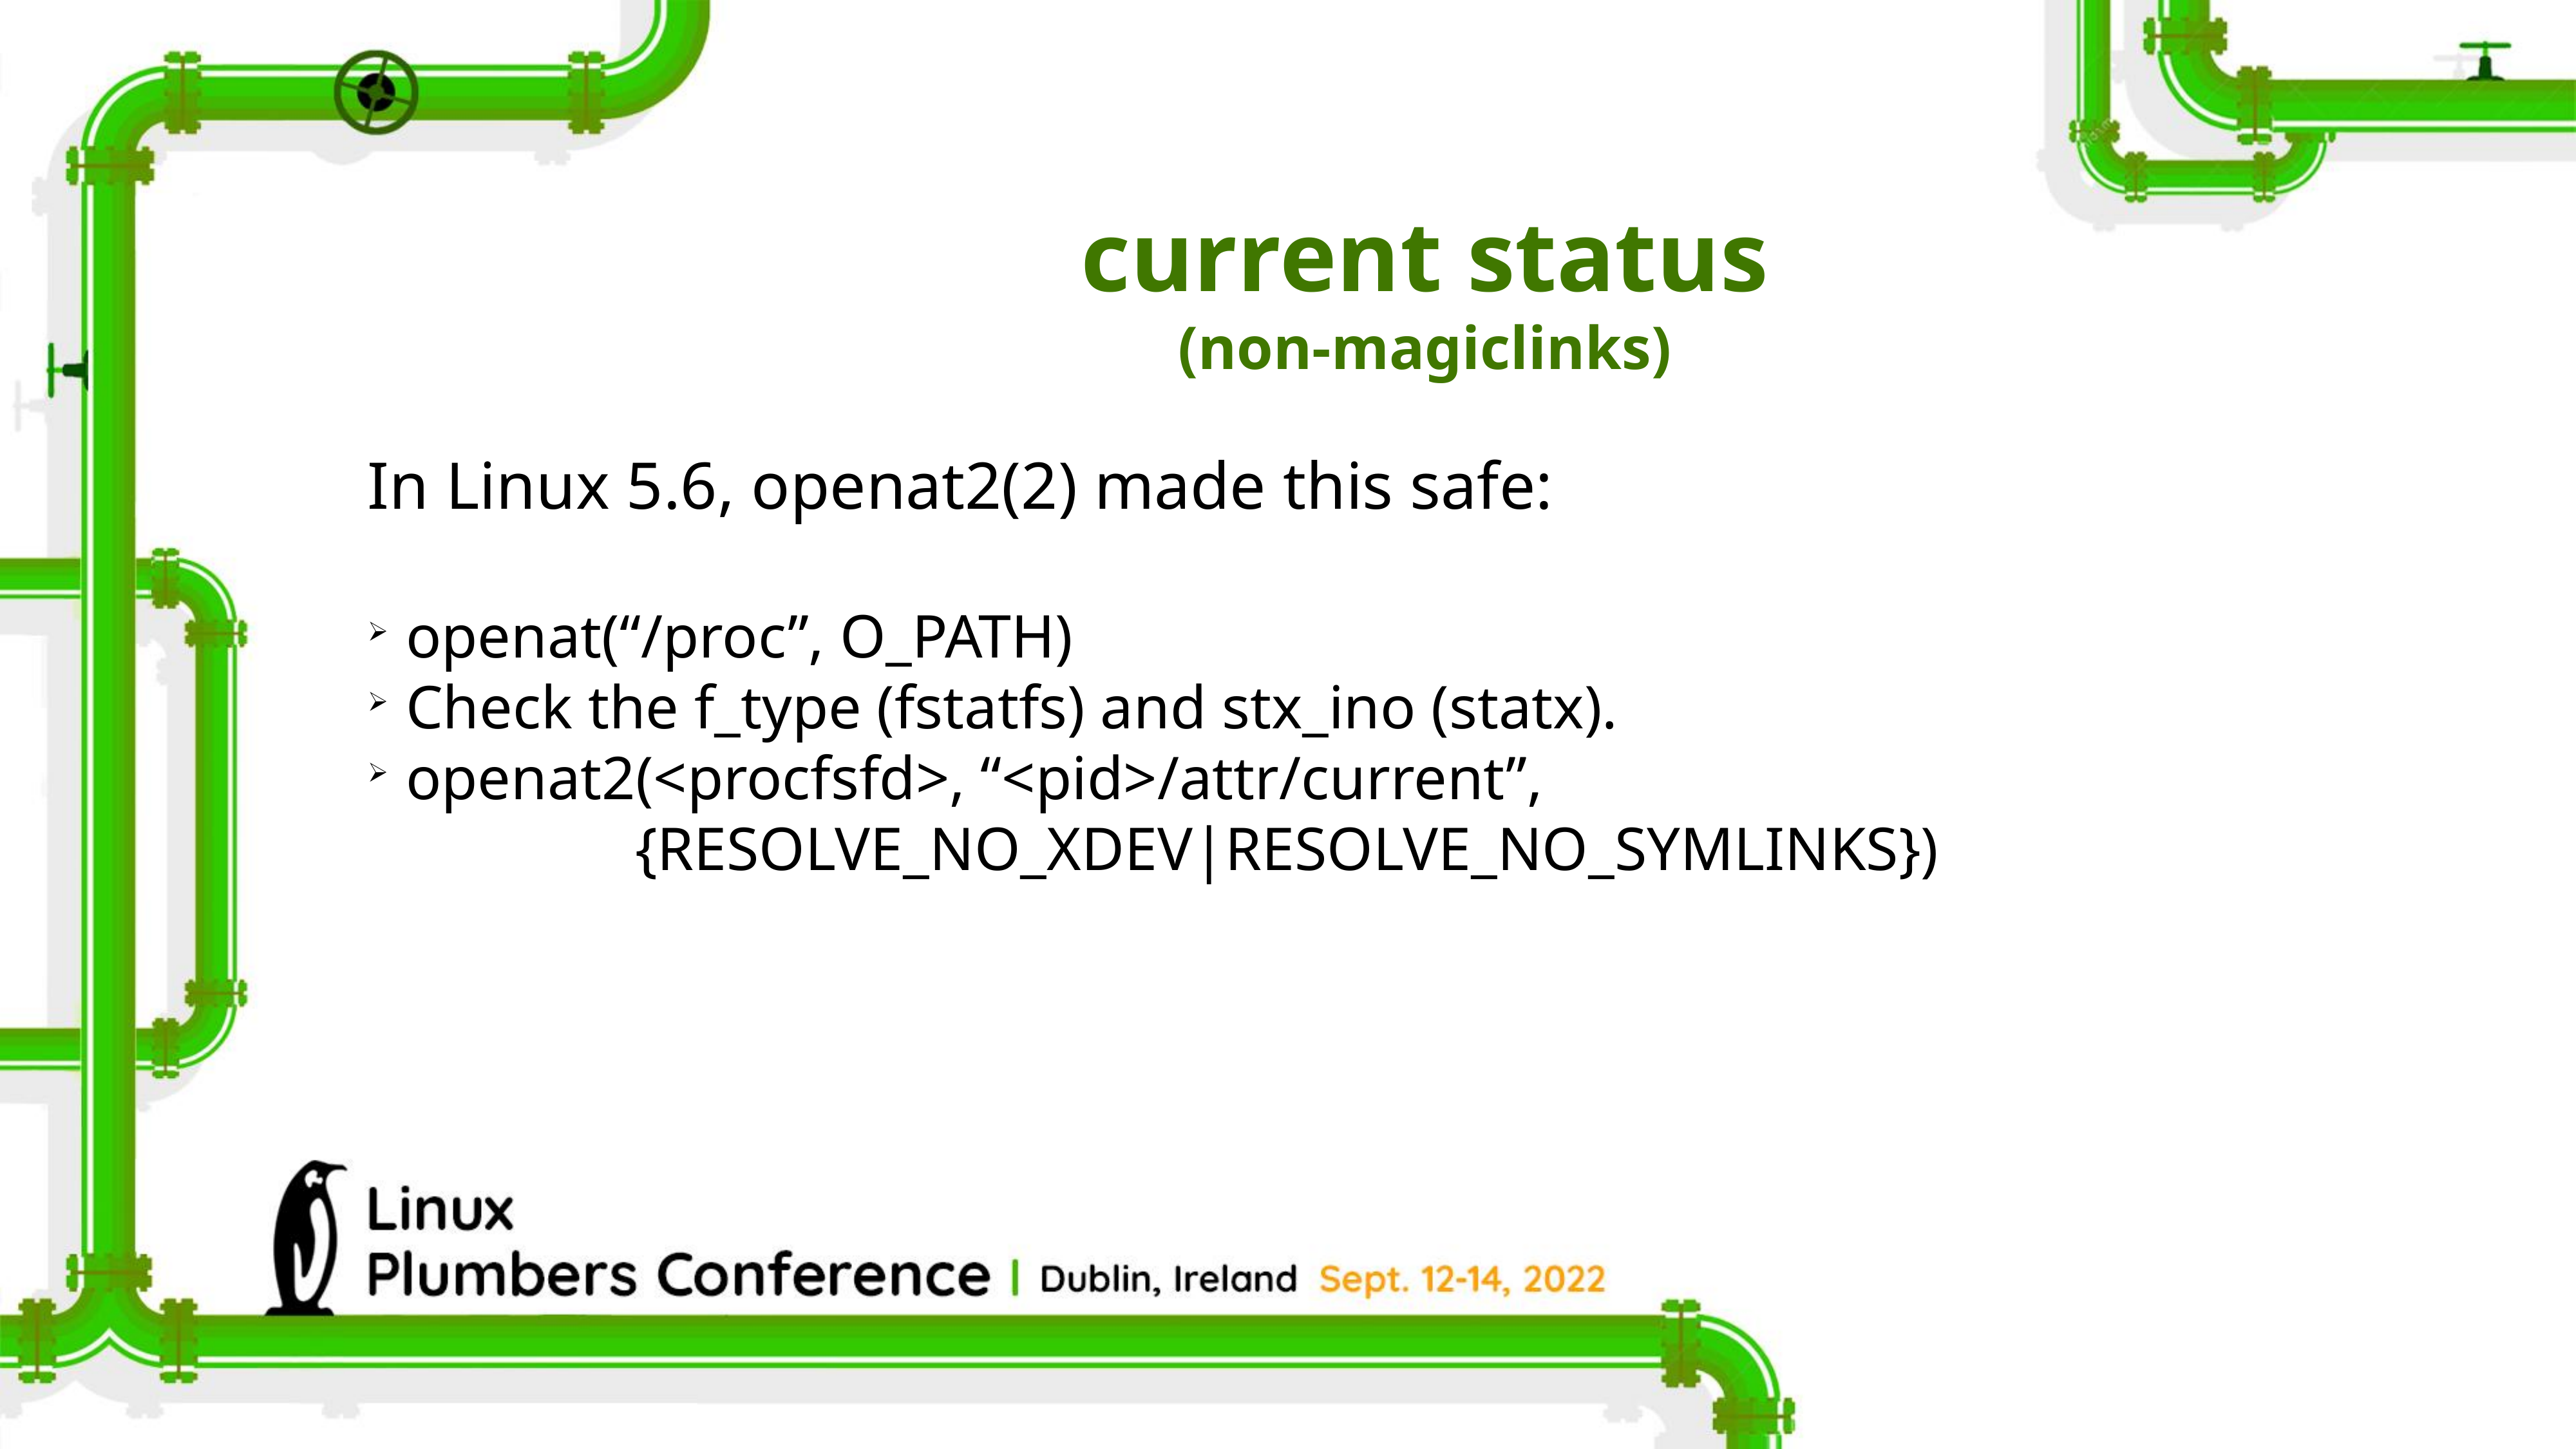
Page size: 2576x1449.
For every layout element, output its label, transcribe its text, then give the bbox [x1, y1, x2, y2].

text_box In Linux 5.6, openat2(2) made this safe: openat(“/proc”, O_PATH) Check the f_type (fstatfs) and stx_ino (statx). openat2(<procfsfd>, “<pid>/attr/current”, {RESOLVE_NO_XDEV|RESOLVE_NO_SYMLINKS}) [362, 464, 2316, 888]
picture [0, 0, 2576, 1449]
text_box current status (non-magiclinks) [362, 189, 2488, 464]
